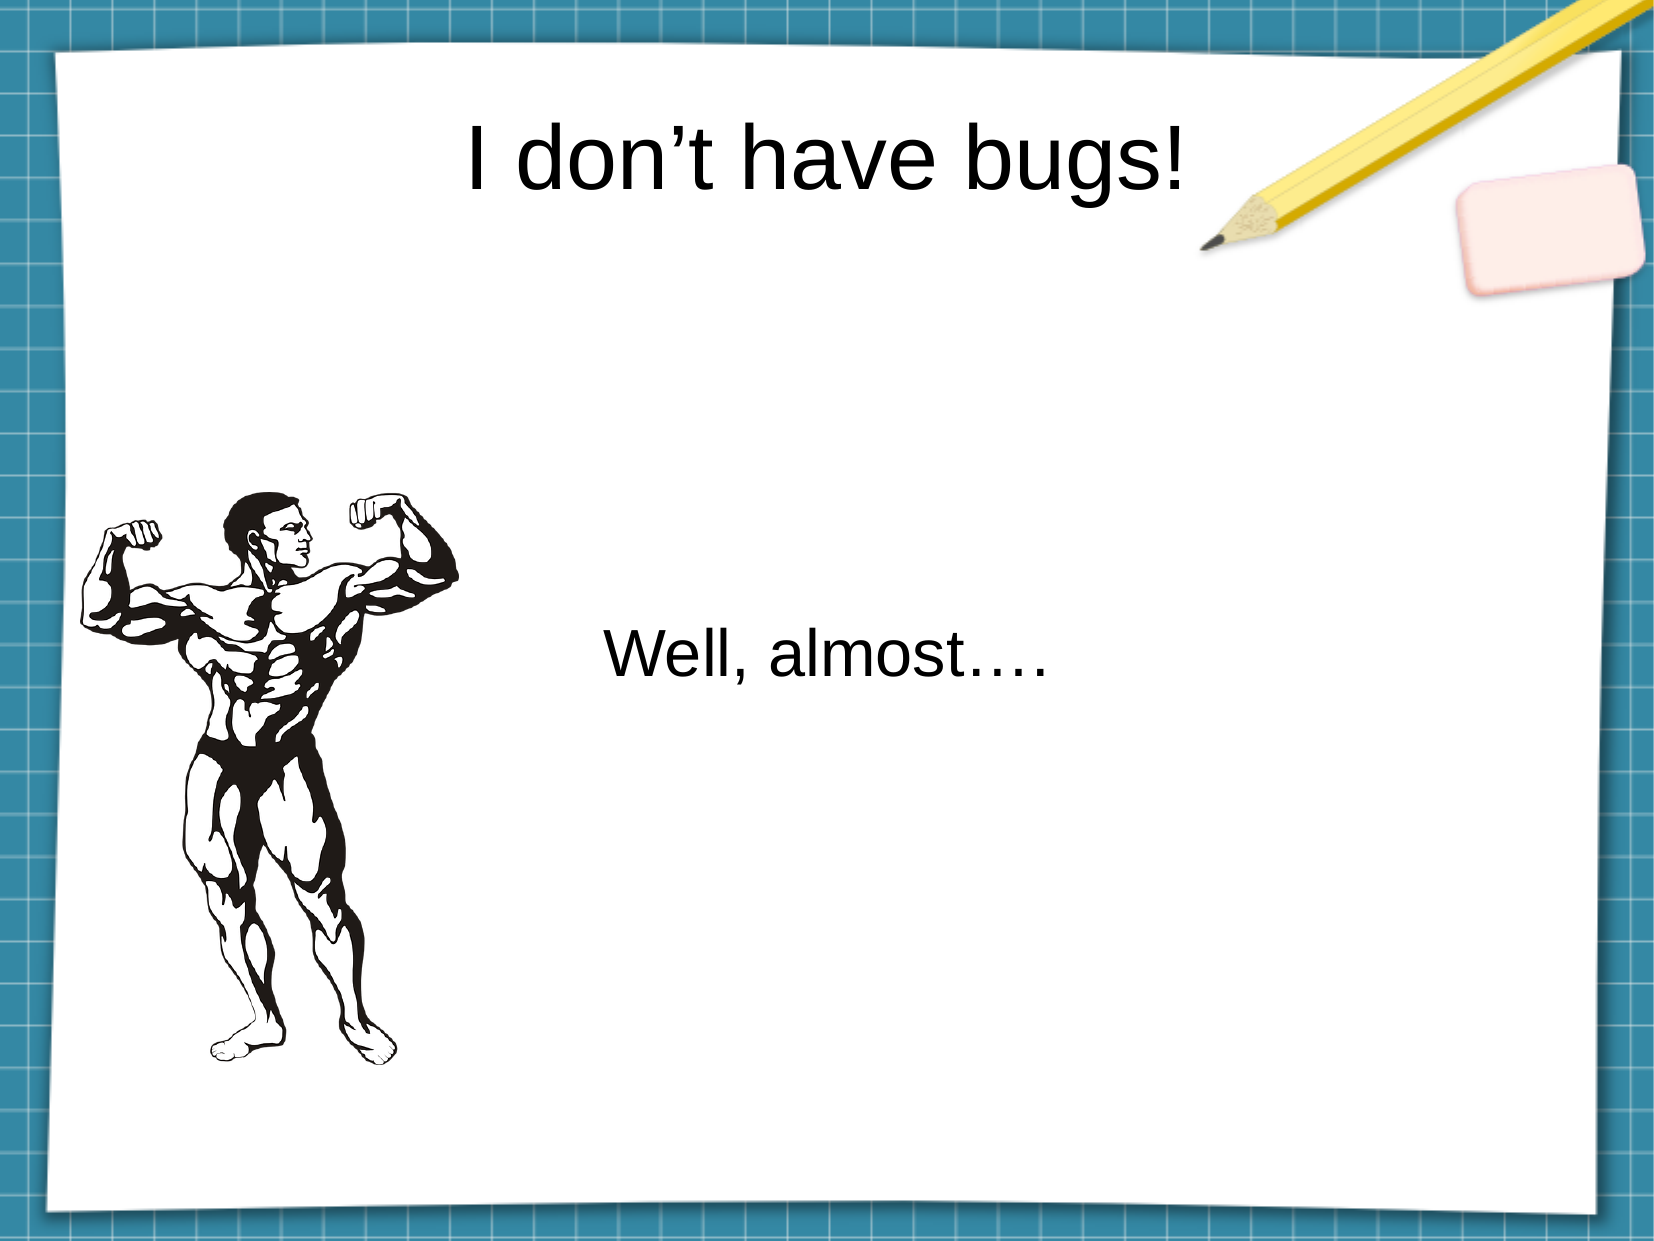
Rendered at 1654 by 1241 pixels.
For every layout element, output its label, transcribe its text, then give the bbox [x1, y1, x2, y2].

picture [80, 492, 459, 1066]
title I don’t have bugs! [82, 49, 1571, 257]
subtitle Well, almost…. [82, 290, 1571, 1010]
